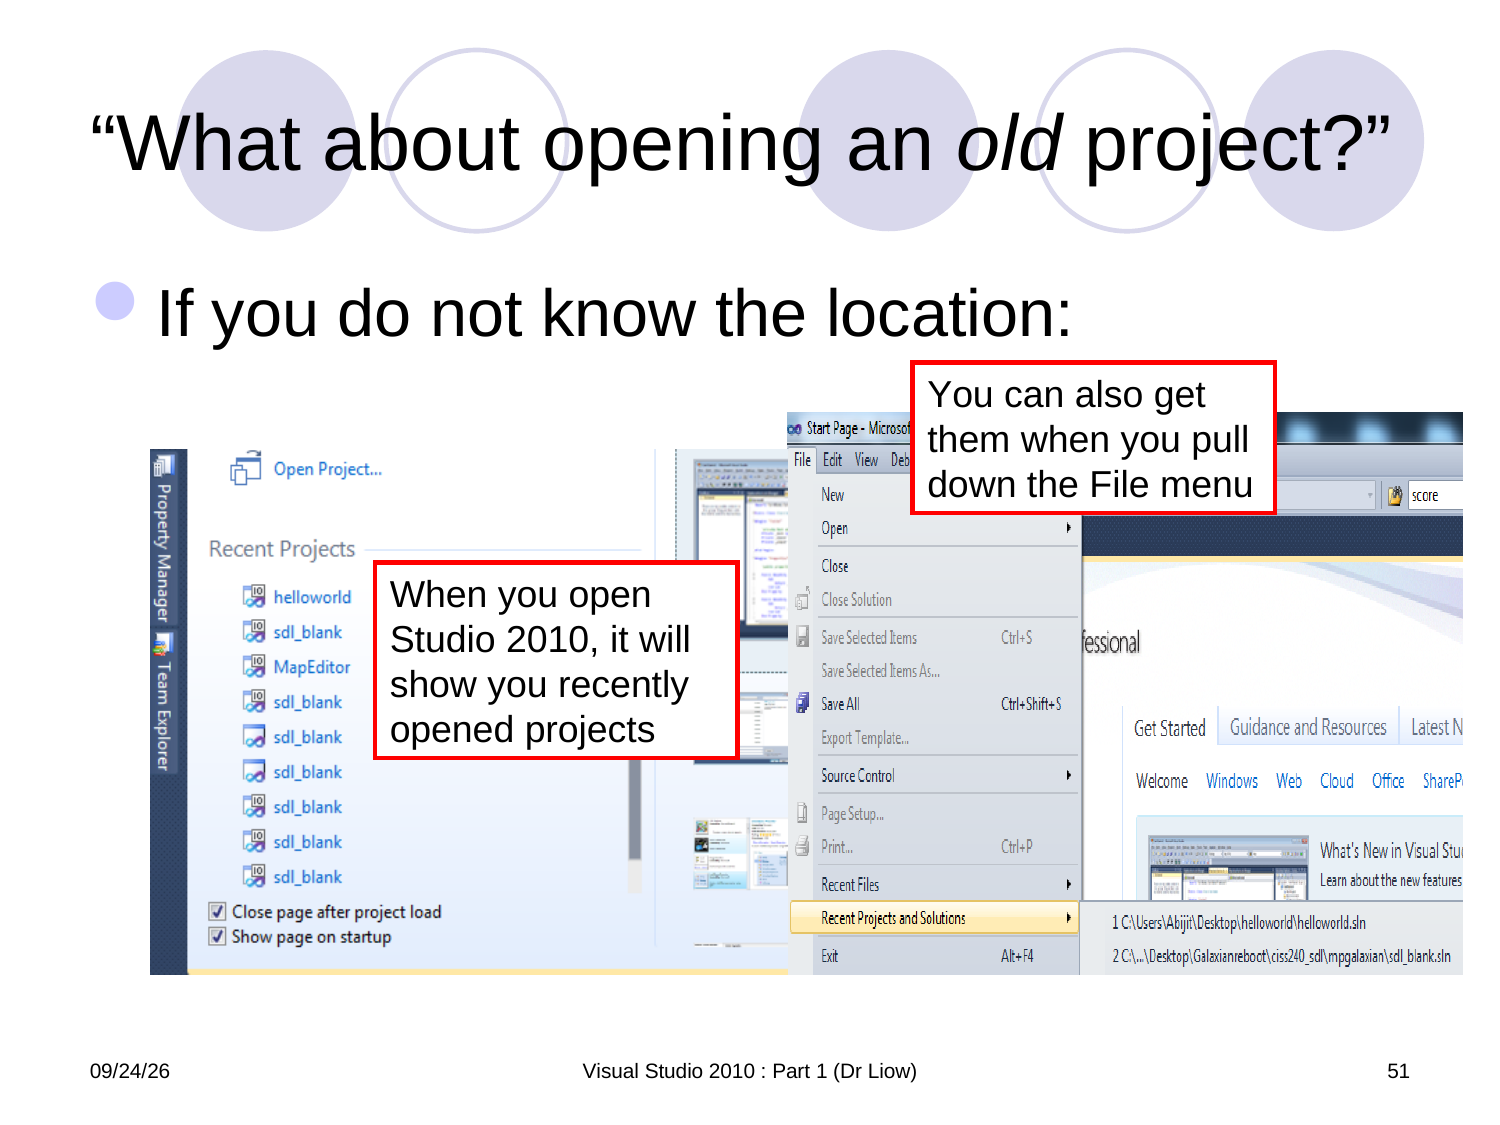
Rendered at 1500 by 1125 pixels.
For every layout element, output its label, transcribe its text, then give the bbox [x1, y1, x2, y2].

title “What about opening an old project?” [75, 45, 1426, 233]
text_box <number> [1074, 1049, 1426, 1101]
text_box 08/22/12 [74, 1049, 426, 1101]
list If you do not know the location: [75, 262, 1426, 1006]
text_box Visual Studio 2010 : Part 1 (Dr Liow) [512, 1049, 988, 1101]
picture [1426, 412, 1463, 976]
